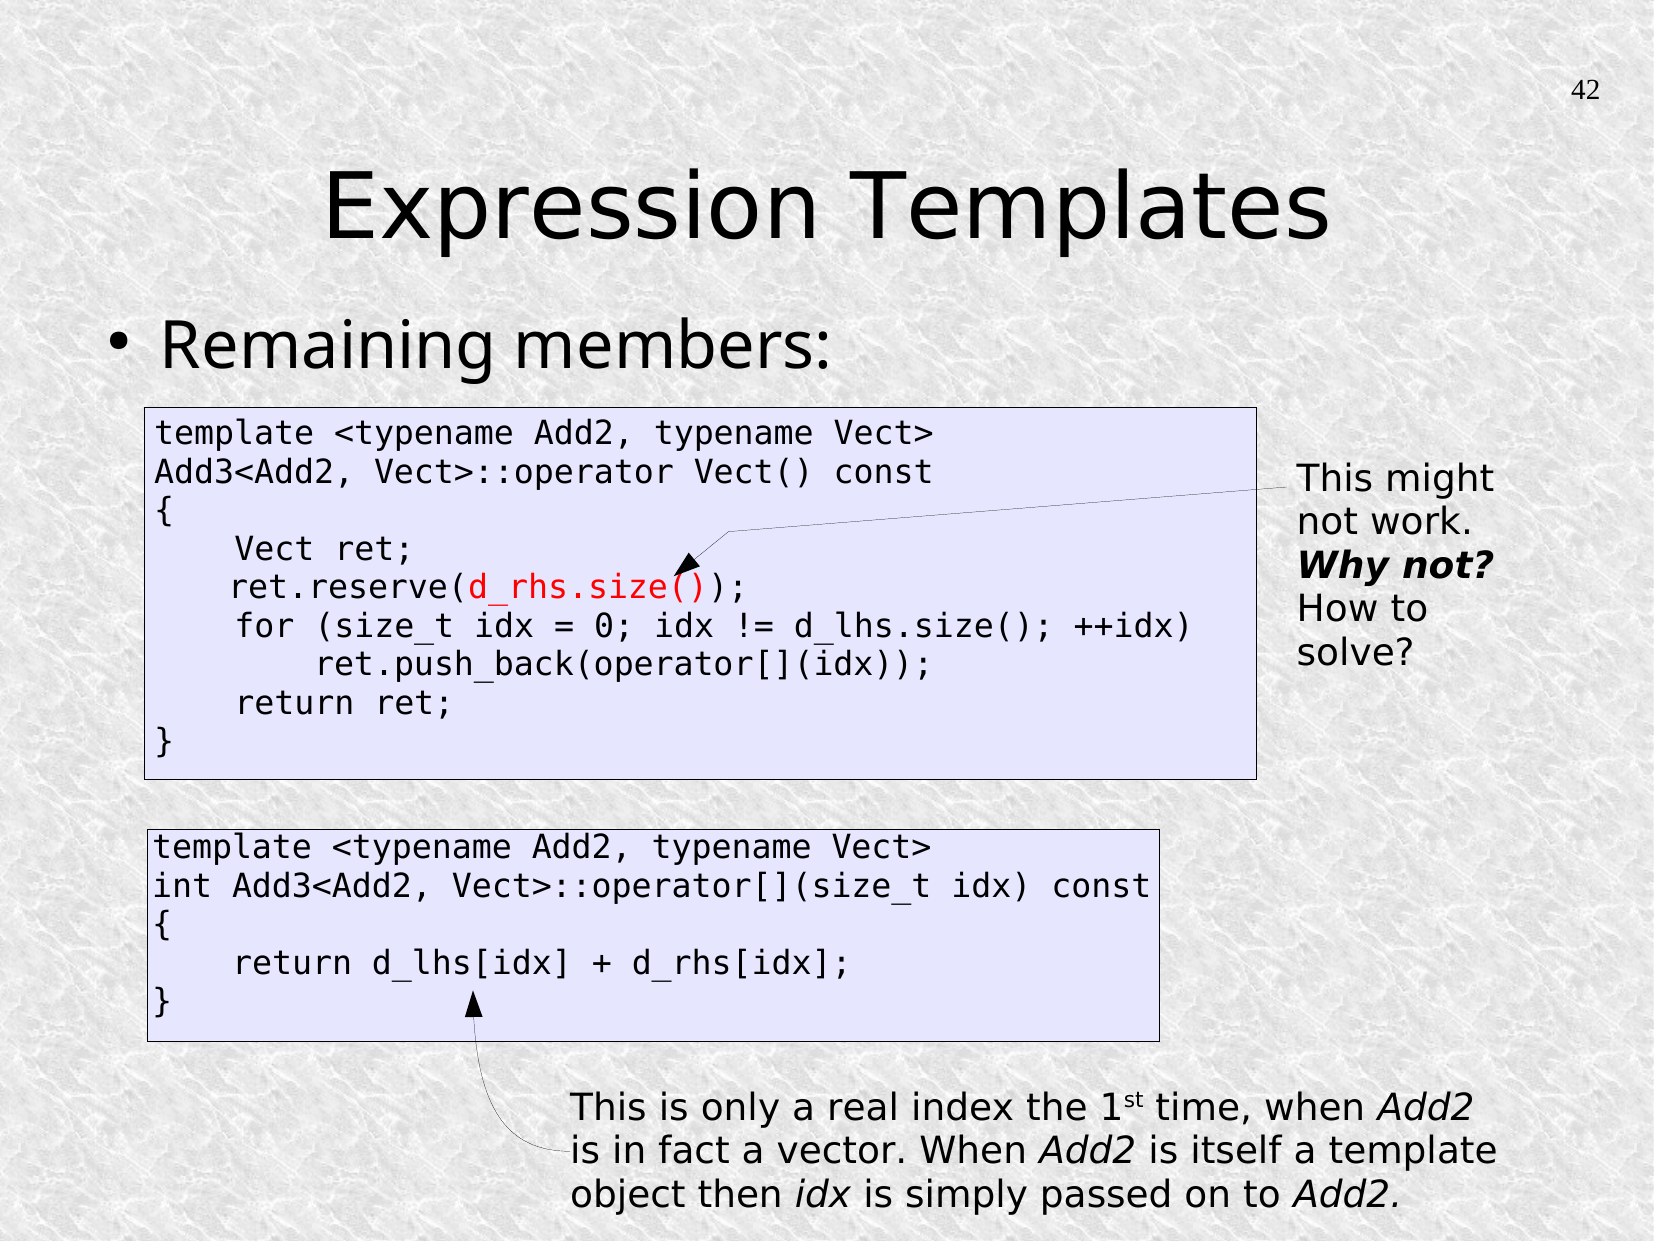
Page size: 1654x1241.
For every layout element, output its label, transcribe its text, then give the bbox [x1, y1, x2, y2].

title Expression Templates [121, 102, 1534, 310]
text_box template <typename Add2, typename Vect> Add3<Add2, Vect>::operator Vect() const { Vect ret; ret.reserve(d_rhs.size()); for (size_t idx = 0; idx != d_lhs.size(); ++idx) ret.push_back(operator[](idx)); return ret; } [154, 413, 1195, 800]
text_box This is only a real index the 1st time, when Add2 is in fact a vector. When Add2 is itself a template object then idx is simply passed on to Add2. [570, 1085, 1505, 1218]
list Remaining members: [89, 296, 1502, 1212]
text_box This might not work. Why not? How to solve? [1296, 456, 1495, 675]
picture [0, 0, 1654, 1241]
text_box template <typename Add2, typename Vect> int Add3<Add2, Vect>::operator[](size_t idx) const { return d_lhs[idx] + d_rhs[idx]; } [152, 827, 1153, 1021]
